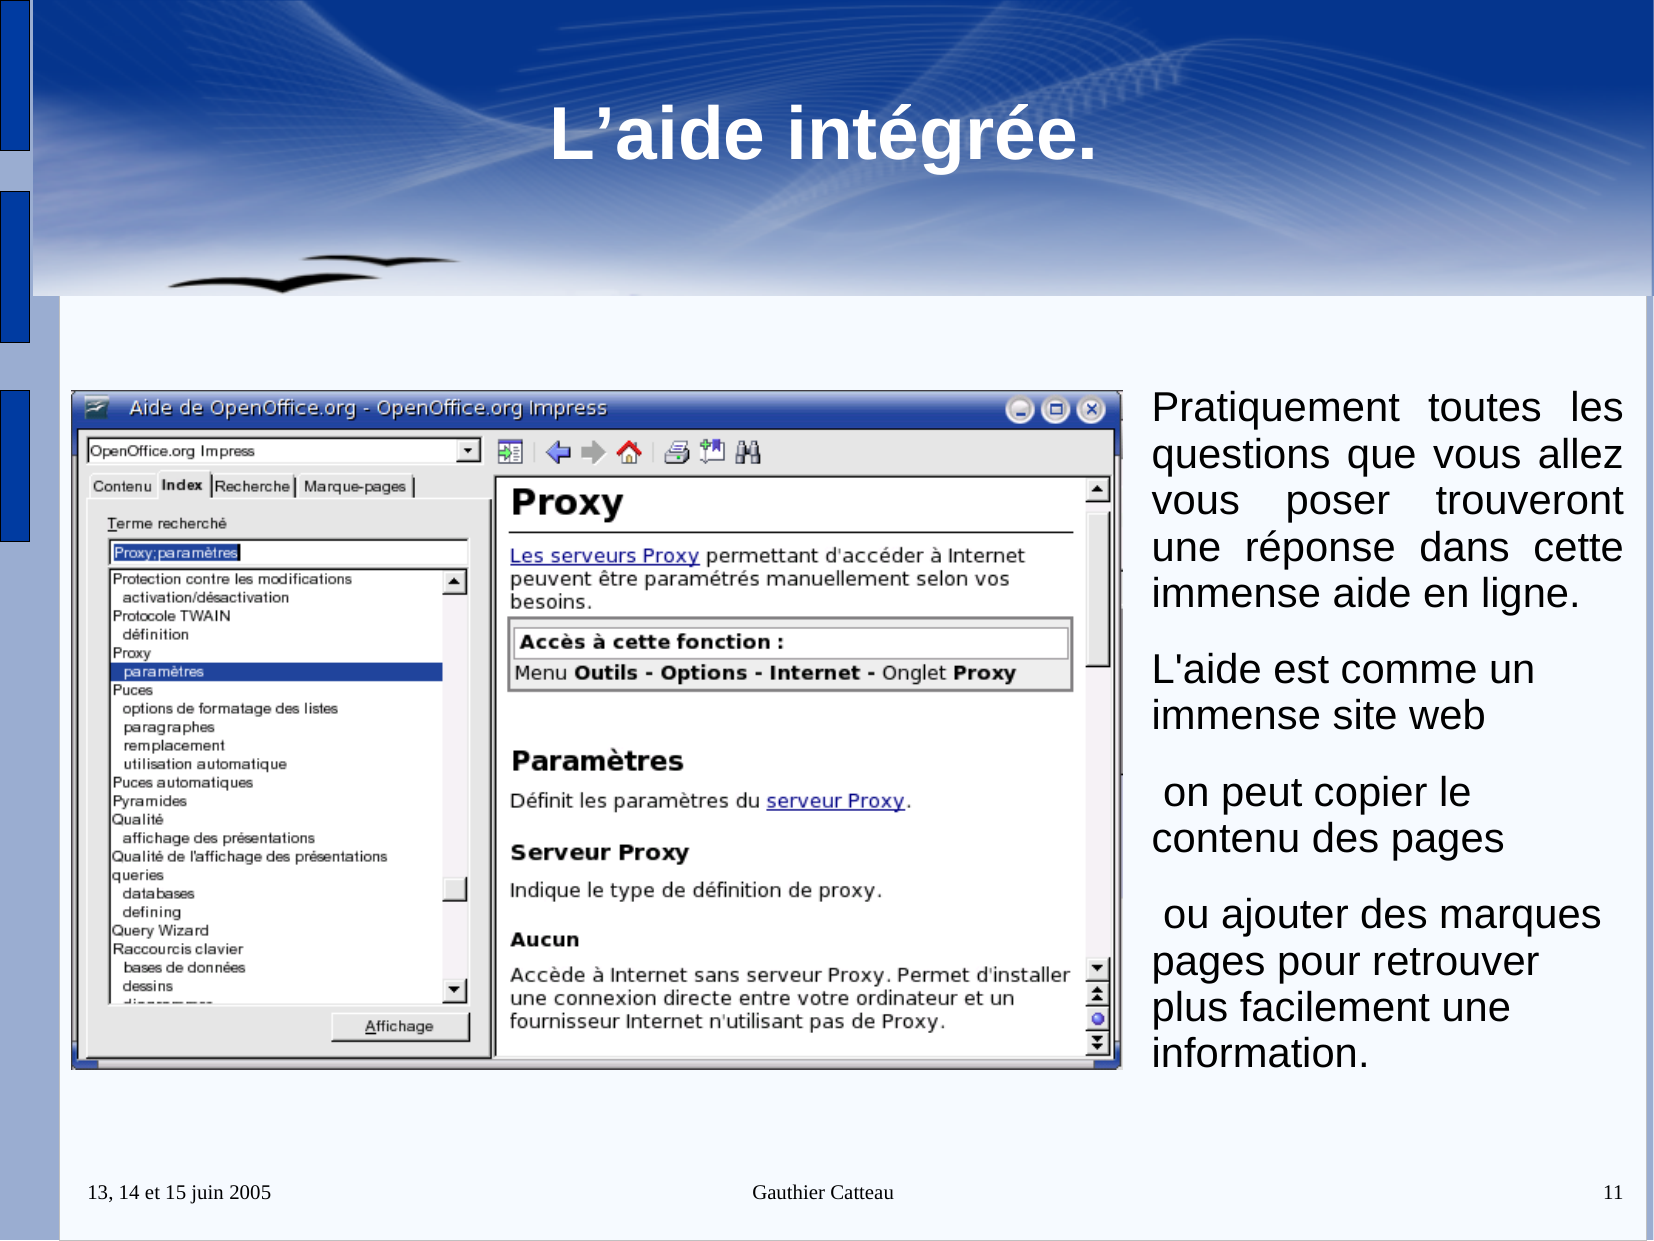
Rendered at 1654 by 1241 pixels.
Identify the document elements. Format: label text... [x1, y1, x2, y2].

list Pratiquement toutes les questions que vous allez vous poser trouveront une réponse dans cette immense aide en ligne. L'aide est comme un immense site web on peut copier le contenu des pages ou ajouter des marques pages pour retrouver plus facilement une information. [1151, 383, 1625, 1081]
picture [71, 390, 1123, 1070]
picture [33, 0, 1654, 296]
title L’aide intégrée. [118, 29, 1531, 237]
